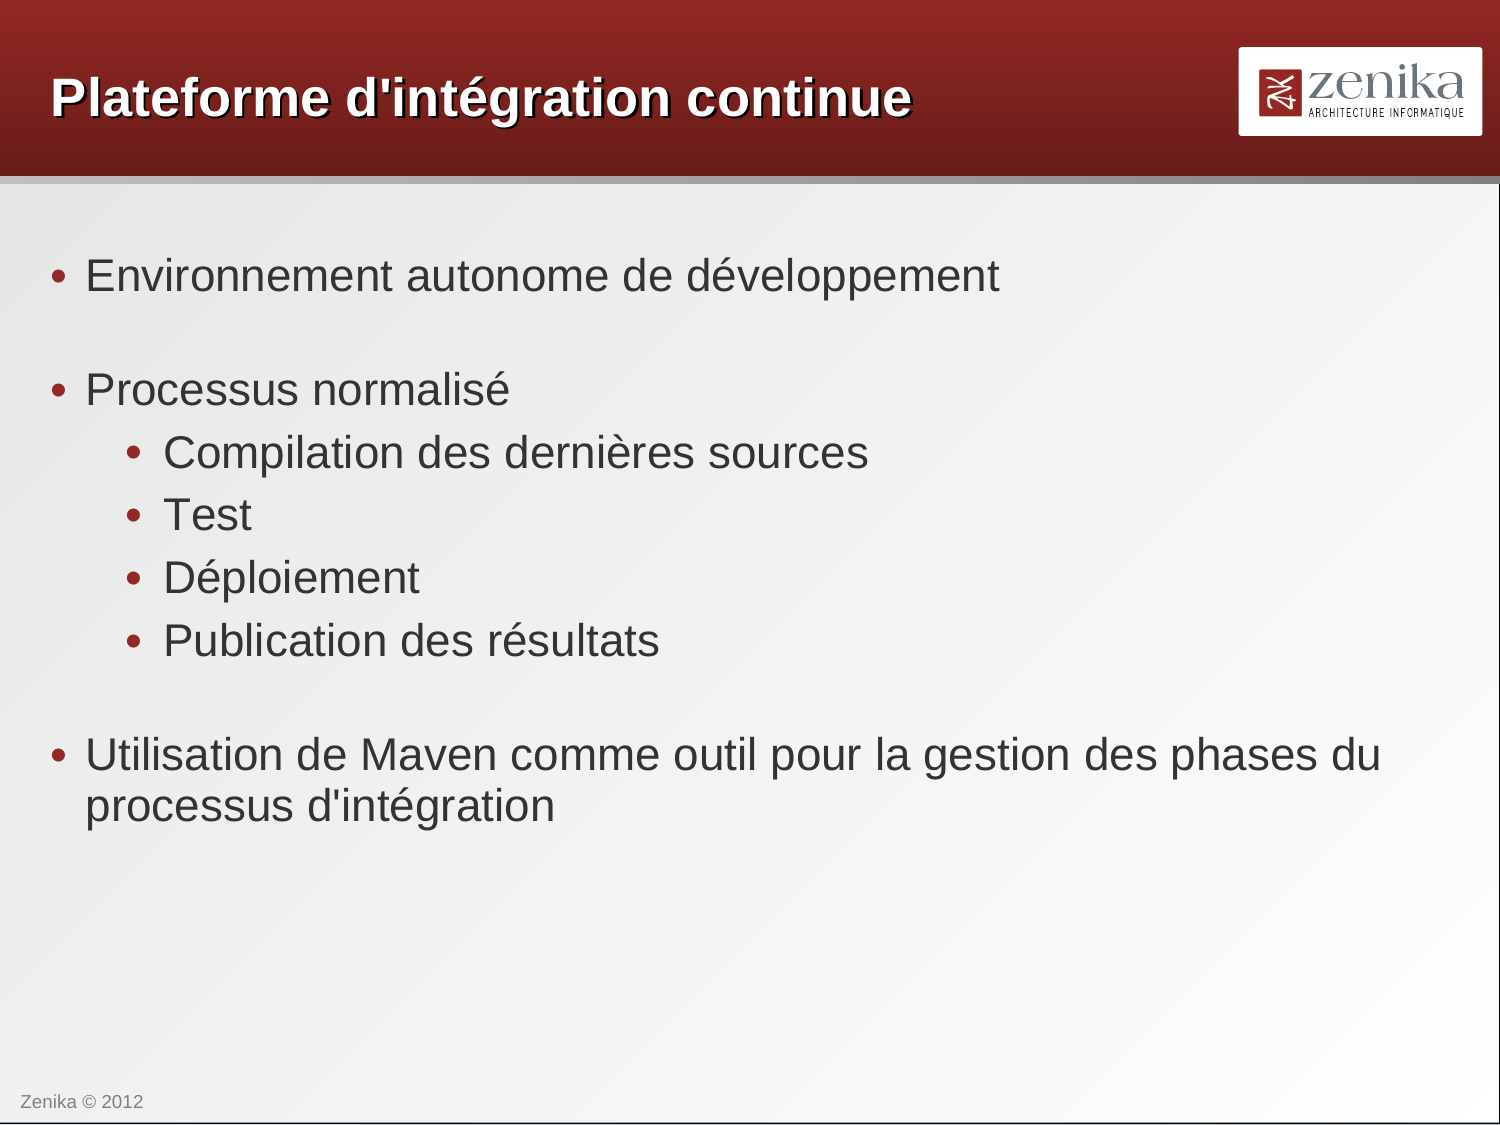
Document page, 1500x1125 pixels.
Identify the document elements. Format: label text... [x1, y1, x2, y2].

picture [1257, 58, 1464, 125]
list Environnement autonome de développement Processus normalisé Compilation des dernières sources Test Déploiement Publication des résultats Utilisation de Maven comme outil pour la gestion des phases du processus d'intégration [50, 249, 1435, 1079]
title Plateforme d'intégration continue [50, 15, 1206, 180]
